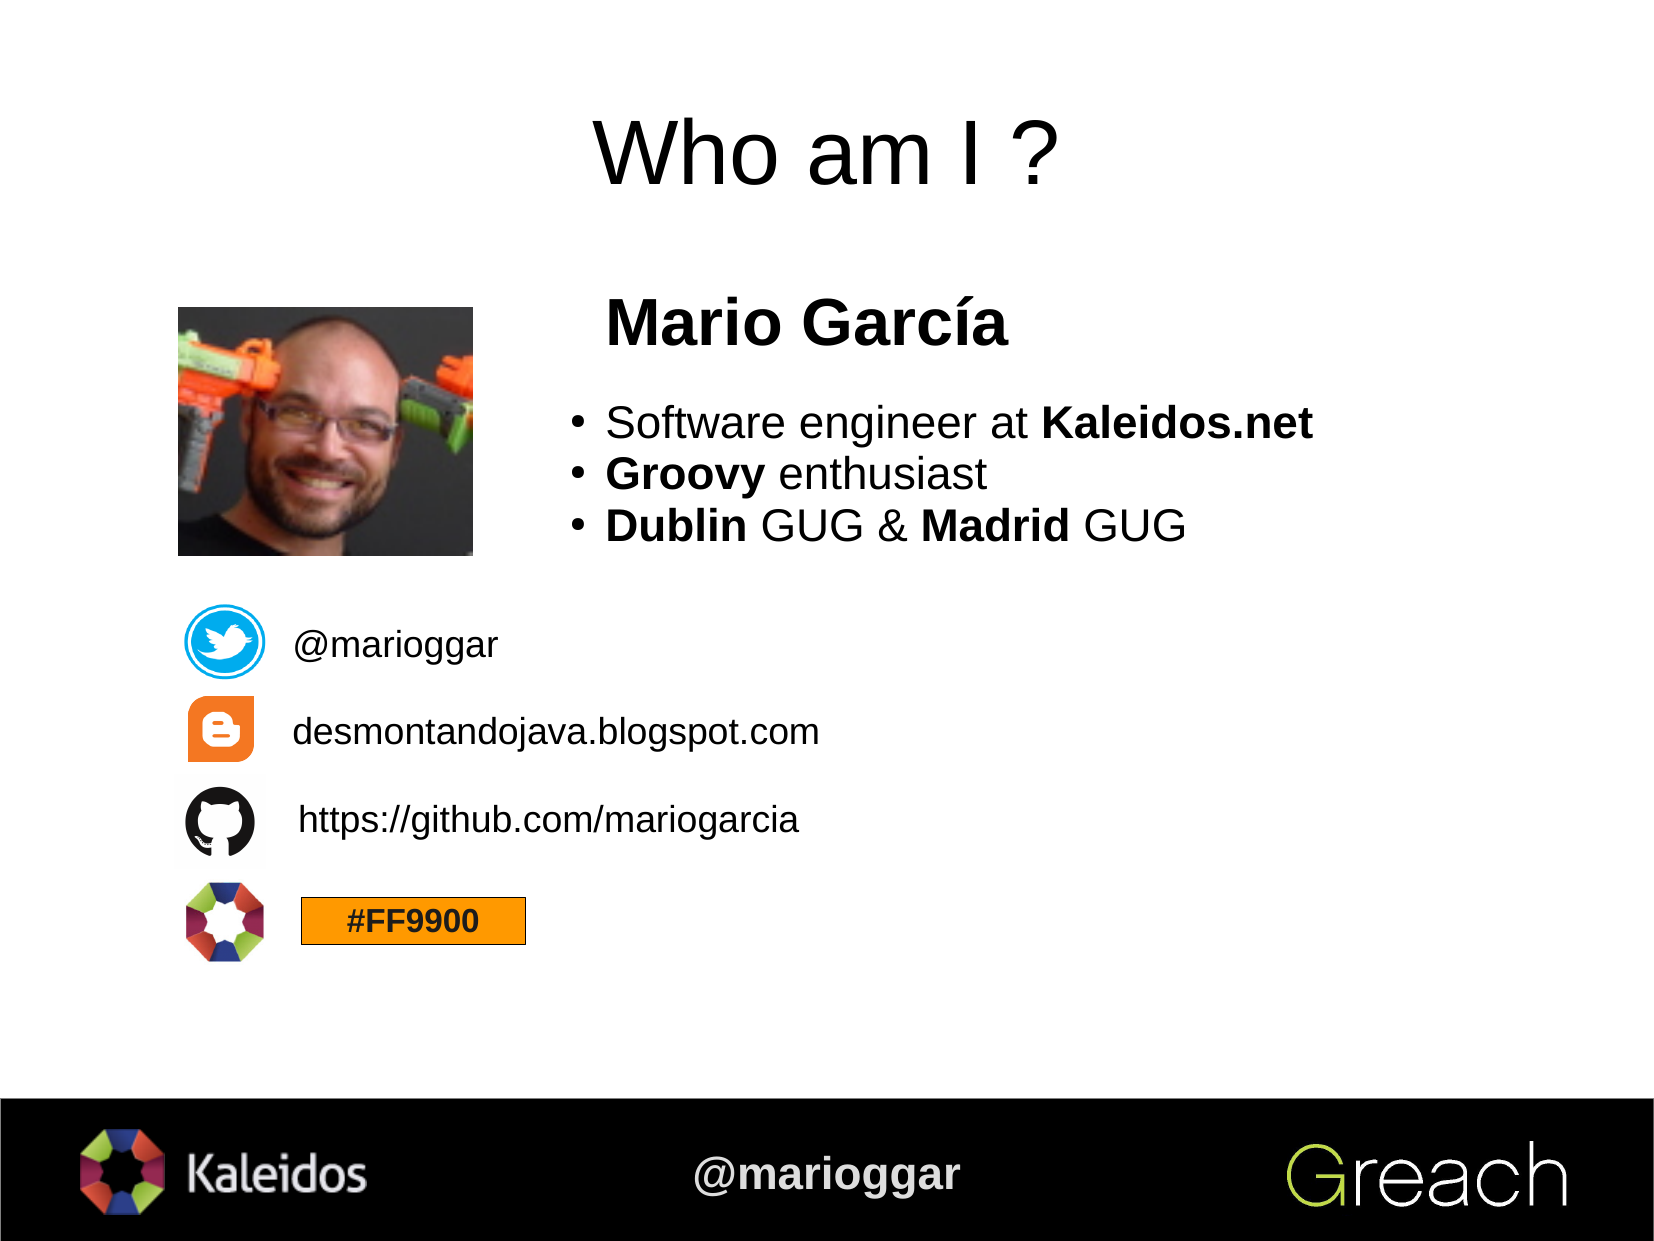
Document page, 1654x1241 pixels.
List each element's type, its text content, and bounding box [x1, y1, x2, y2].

text_box https://github.com/mariogarcia [283, 791, 969, 849]
picture [188, 608, 262, 676]
title Who am I ? [82, 49, 1571, 257]
text_box #FF9900 [301, 897, 526, 945]
picture [1287, 1141, 1571, 1216]
text_box Mario García [590, 277, 1087, 368]
picture [174, 774, 266, 869]
picture [178, 307, 473, 556]
picture [231, 648, 266, 680]
picture [183, 879, 266, 965]
picture [80, 1129, 367, 1215]
text_box @marioggar [277, 615, 963, 673]
text_box Software engineer at Kaleidos.net Groovy enthusiast Dublin GUG & Madrid GUG [555, 389, 1418, 559]
picture [183, 603, 266, 680]
text_box desmontandojava.blogspot.com [277, 702, 963, 760]
picture [188, 696, 254, 762]
